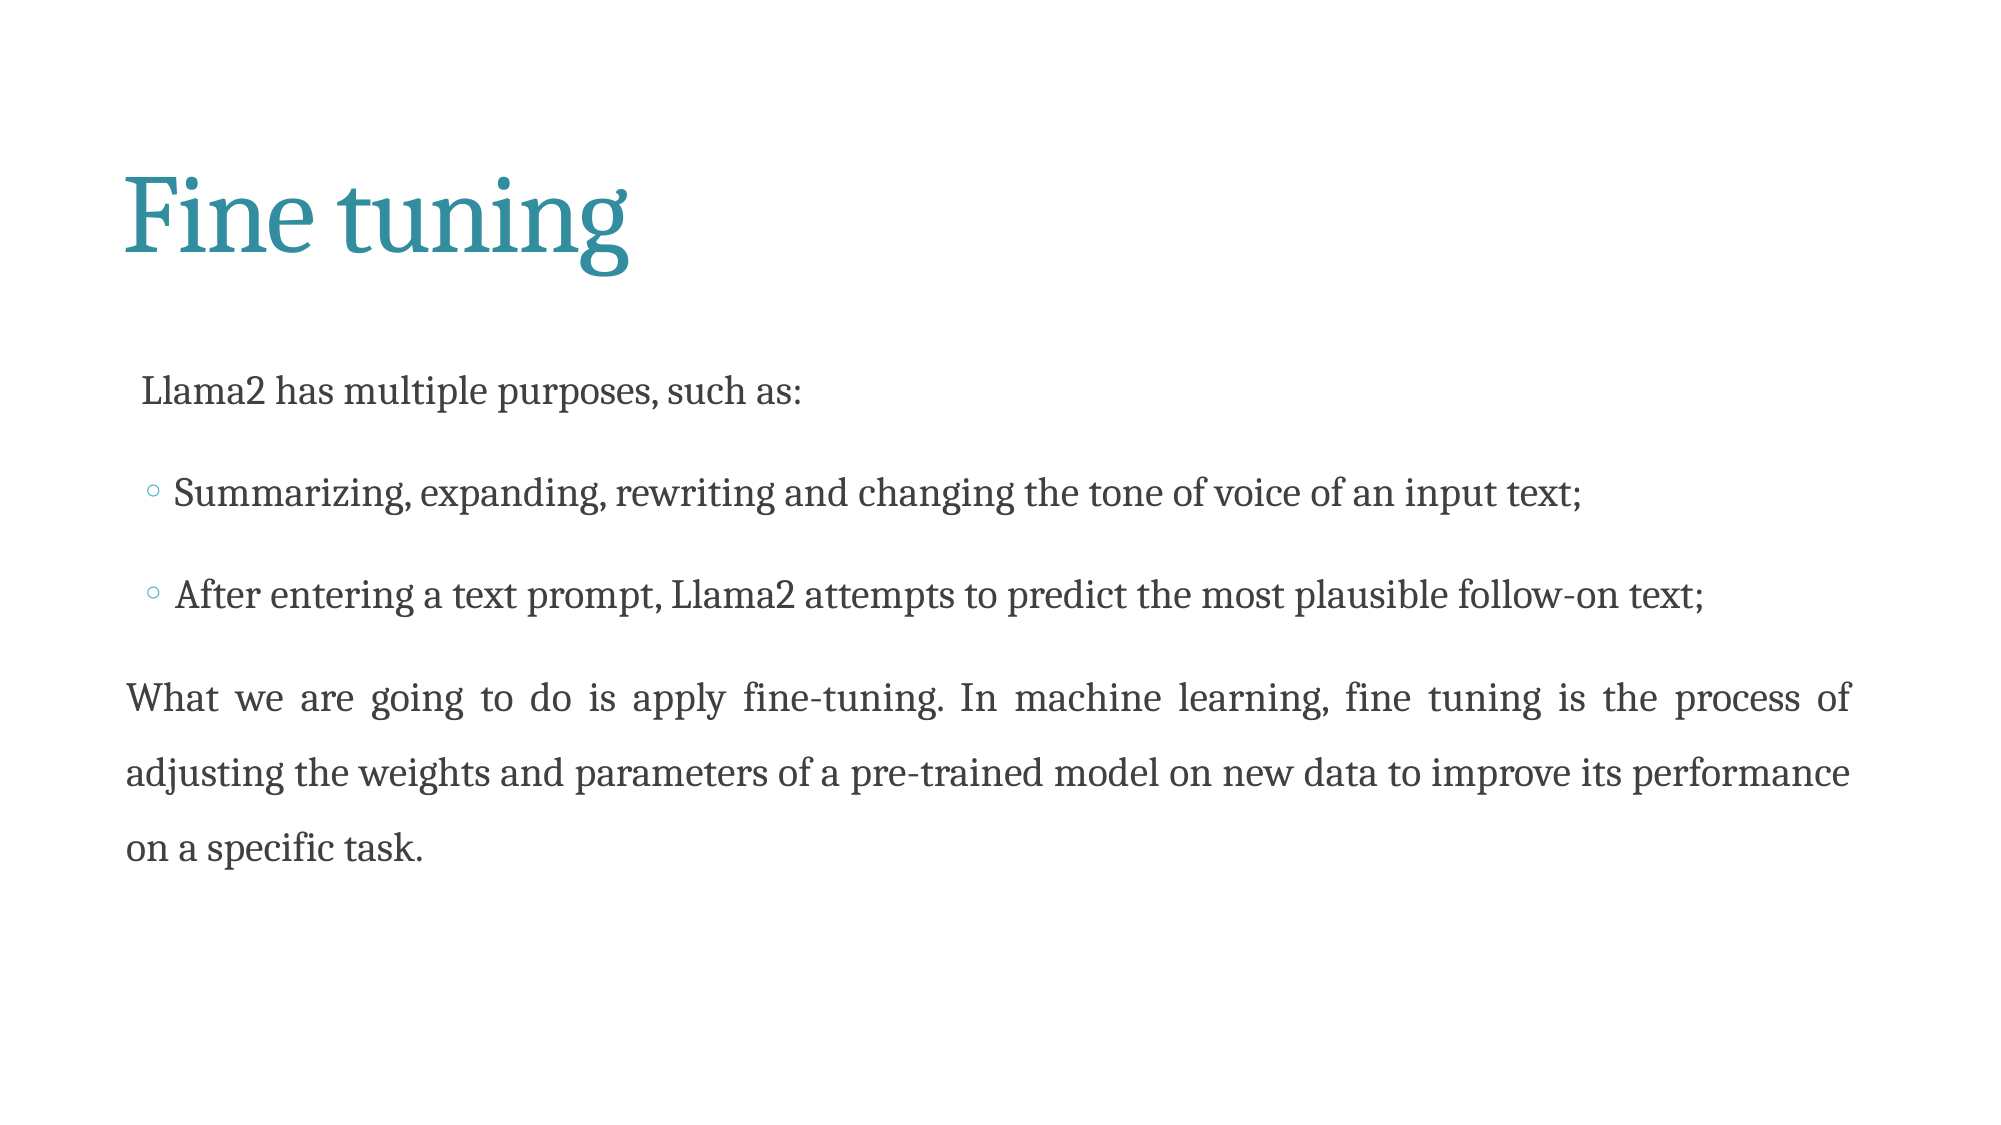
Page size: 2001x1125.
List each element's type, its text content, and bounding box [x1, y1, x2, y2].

title Fine tuning [107, 81, 1876, 354]
list Llama2 has multiple purposes, such as: ◦ Summarizing, expanding, rewriting and changing the tone of voice of an input text; ◦ After entering a text prompt, Llama2 attempts to predict the most plausible follow-on text; What we are going to do is apply fine-tuning. In machine learning, fine tuning is the process of adjusting the weights and parameters of a pre-trained model on new data to improve its performance on a specific task. [111, 329, 1876, 948]
